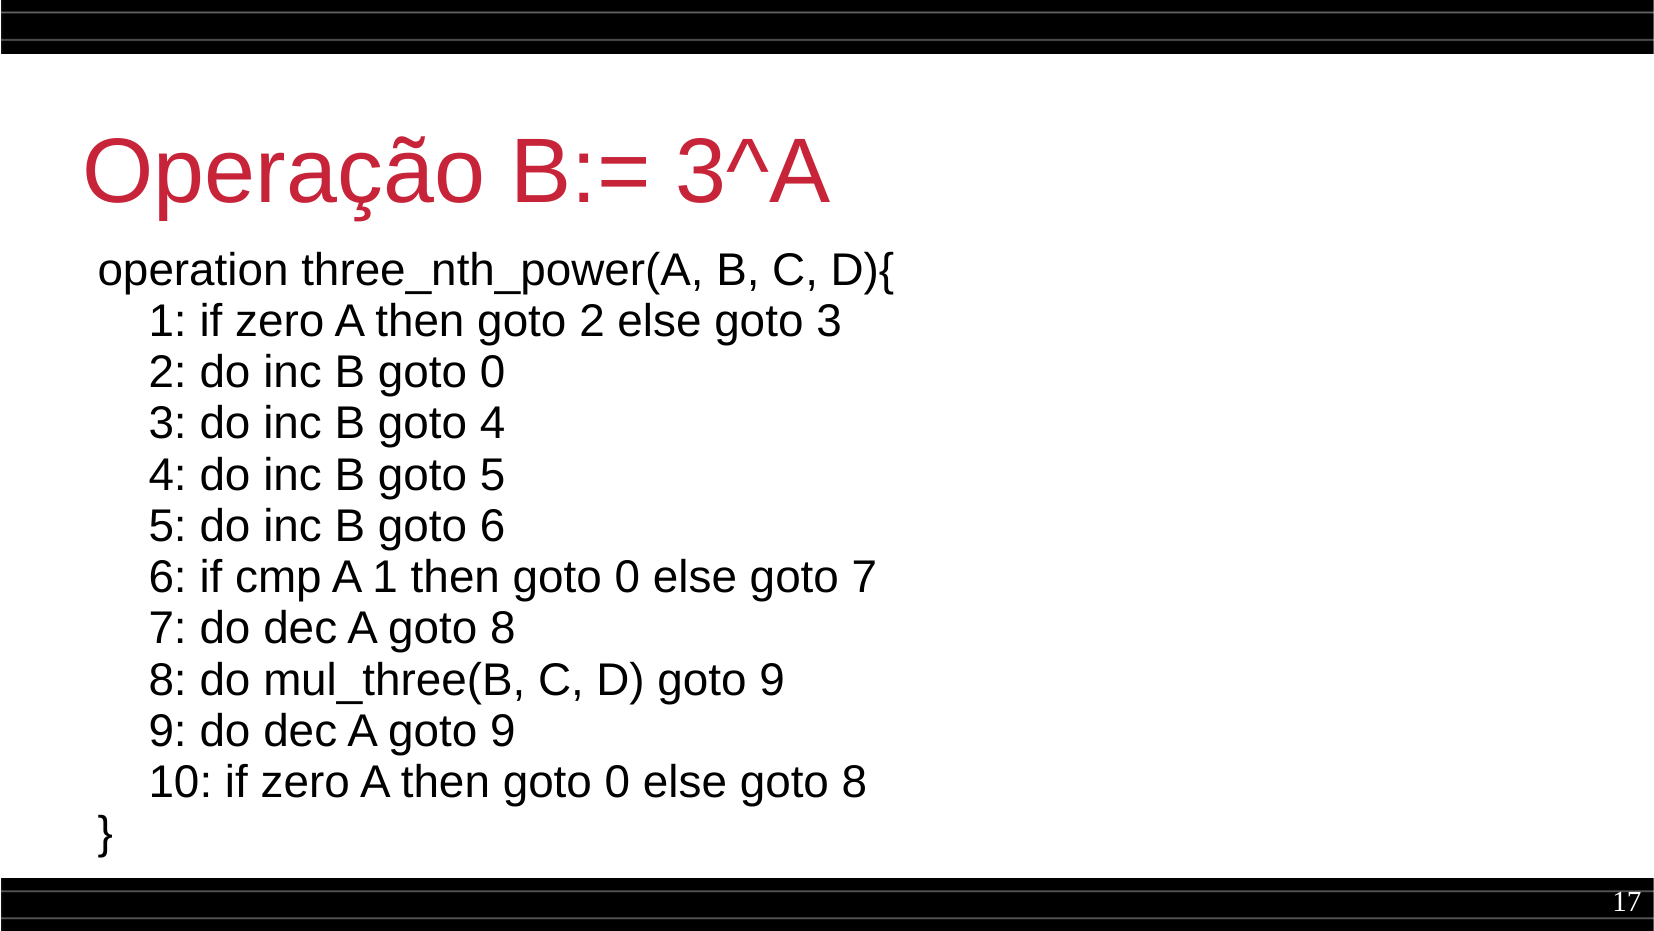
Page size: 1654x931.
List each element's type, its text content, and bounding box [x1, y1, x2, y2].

text_box operation three_nth_power(A, B, C, D){ 1: if zero A then goto 2 else goto 3 2: do inc B goto 0 3: do inc B goto 4 4: do inc B goto 5 5: do inc B goto 6 6: if cmp A 1 then goto 0 else goto 7 7: do dec A goto 8 8: do mul_three(B, C, D) goto 9 9: do dec A goto 9 10: if zero A then goto 0 else goto 8 } [82, 236, 1063, 867]
picture [1, 0, 1654, 54]
picture [1, 878, 1654, 931]
title Operação B:= 3^A [82, 92, 1571, 248]
